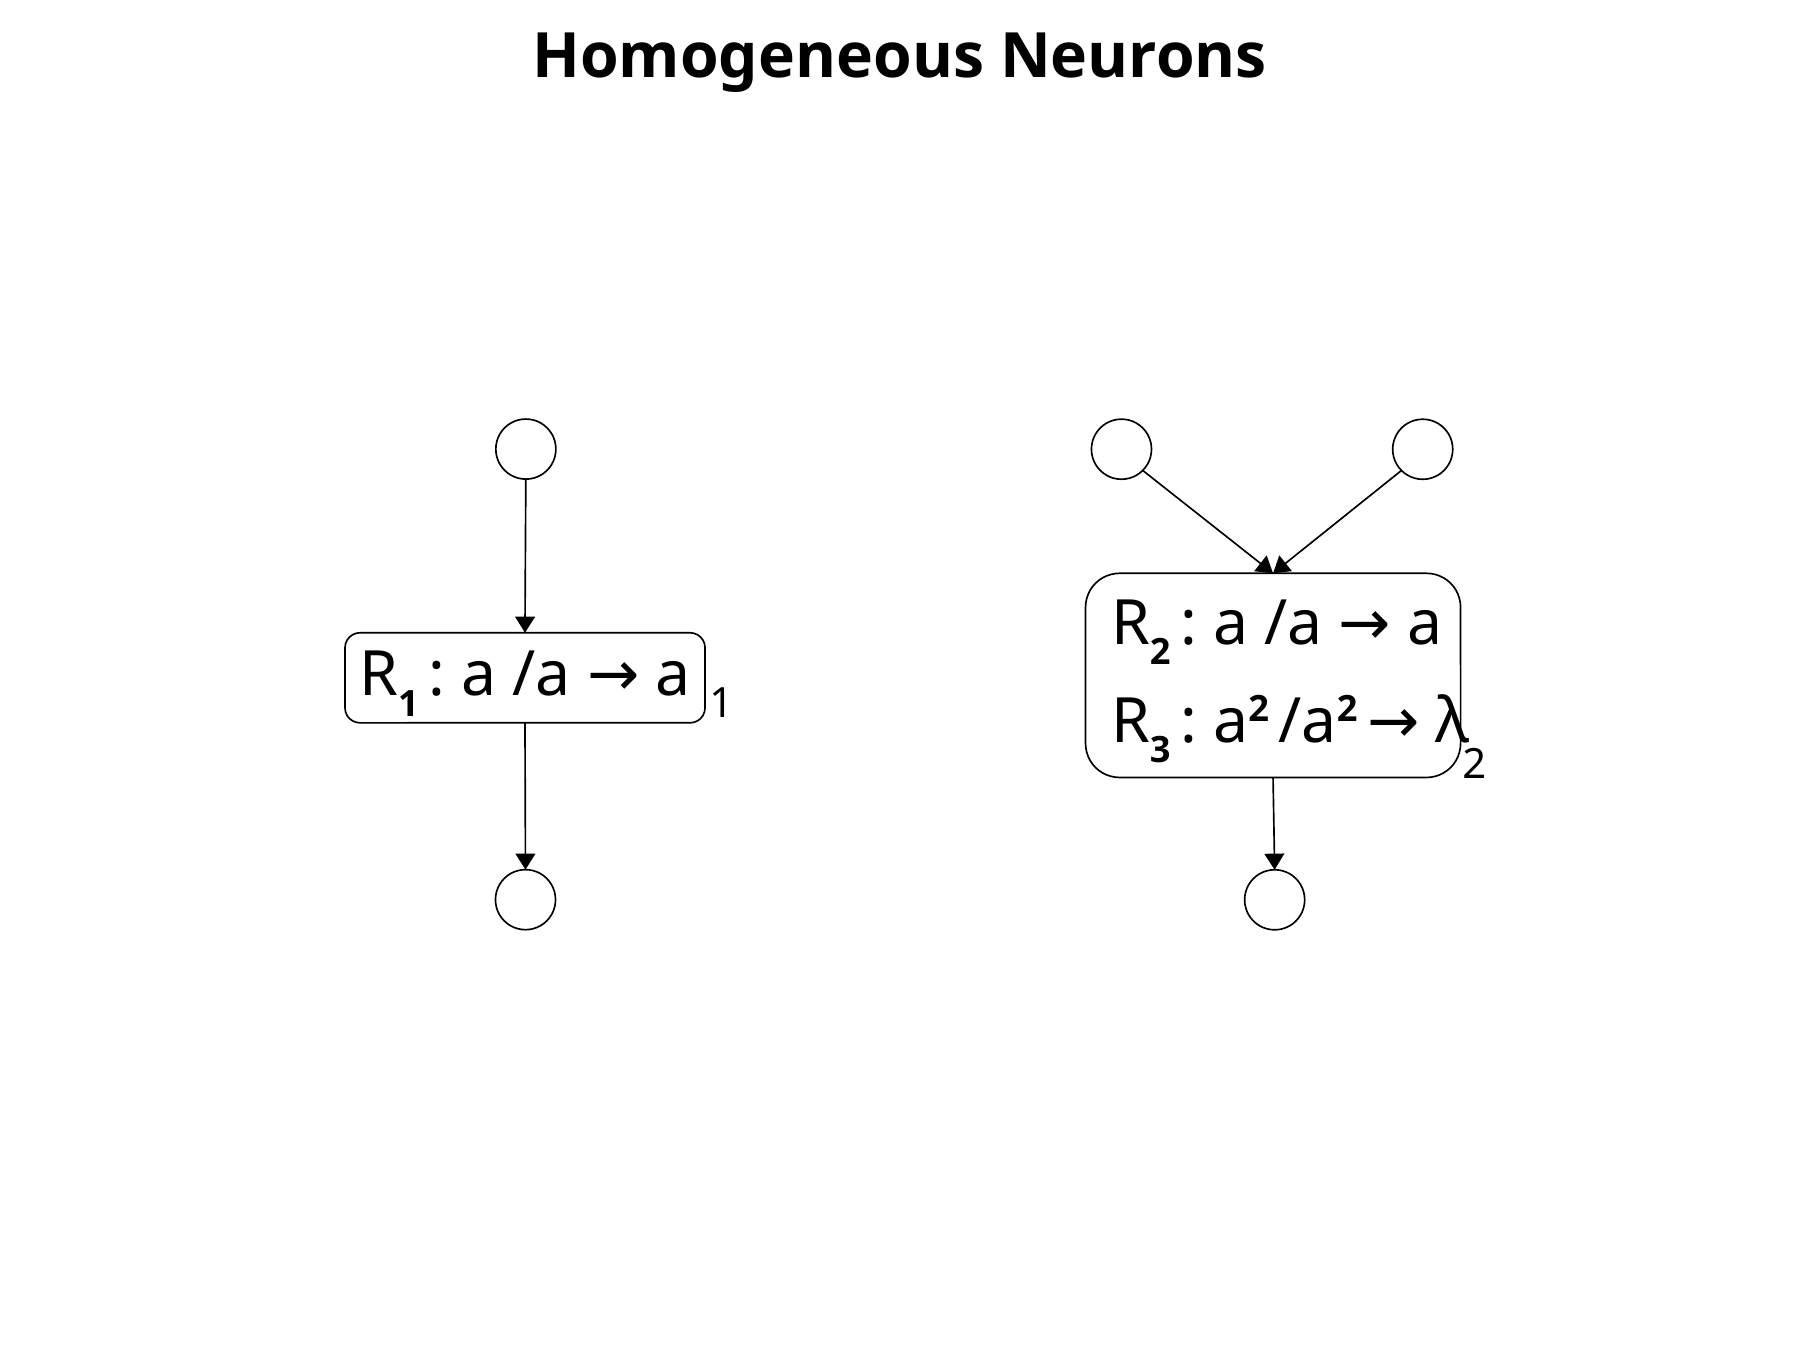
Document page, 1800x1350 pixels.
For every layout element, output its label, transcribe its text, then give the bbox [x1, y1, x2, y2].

text_box R1 : a /a → a [345, 632, 706, 723]
text_box R2 : a /a → a R3 : a2 /a2 → λ [1085, 573, 1461, 778]
text_box Homogeneous Neurons [0, 3, 1800, 101]
text_box 1 [694, 665, 753, 736]
text_box 2 [1447, 726, 1506, 797]
